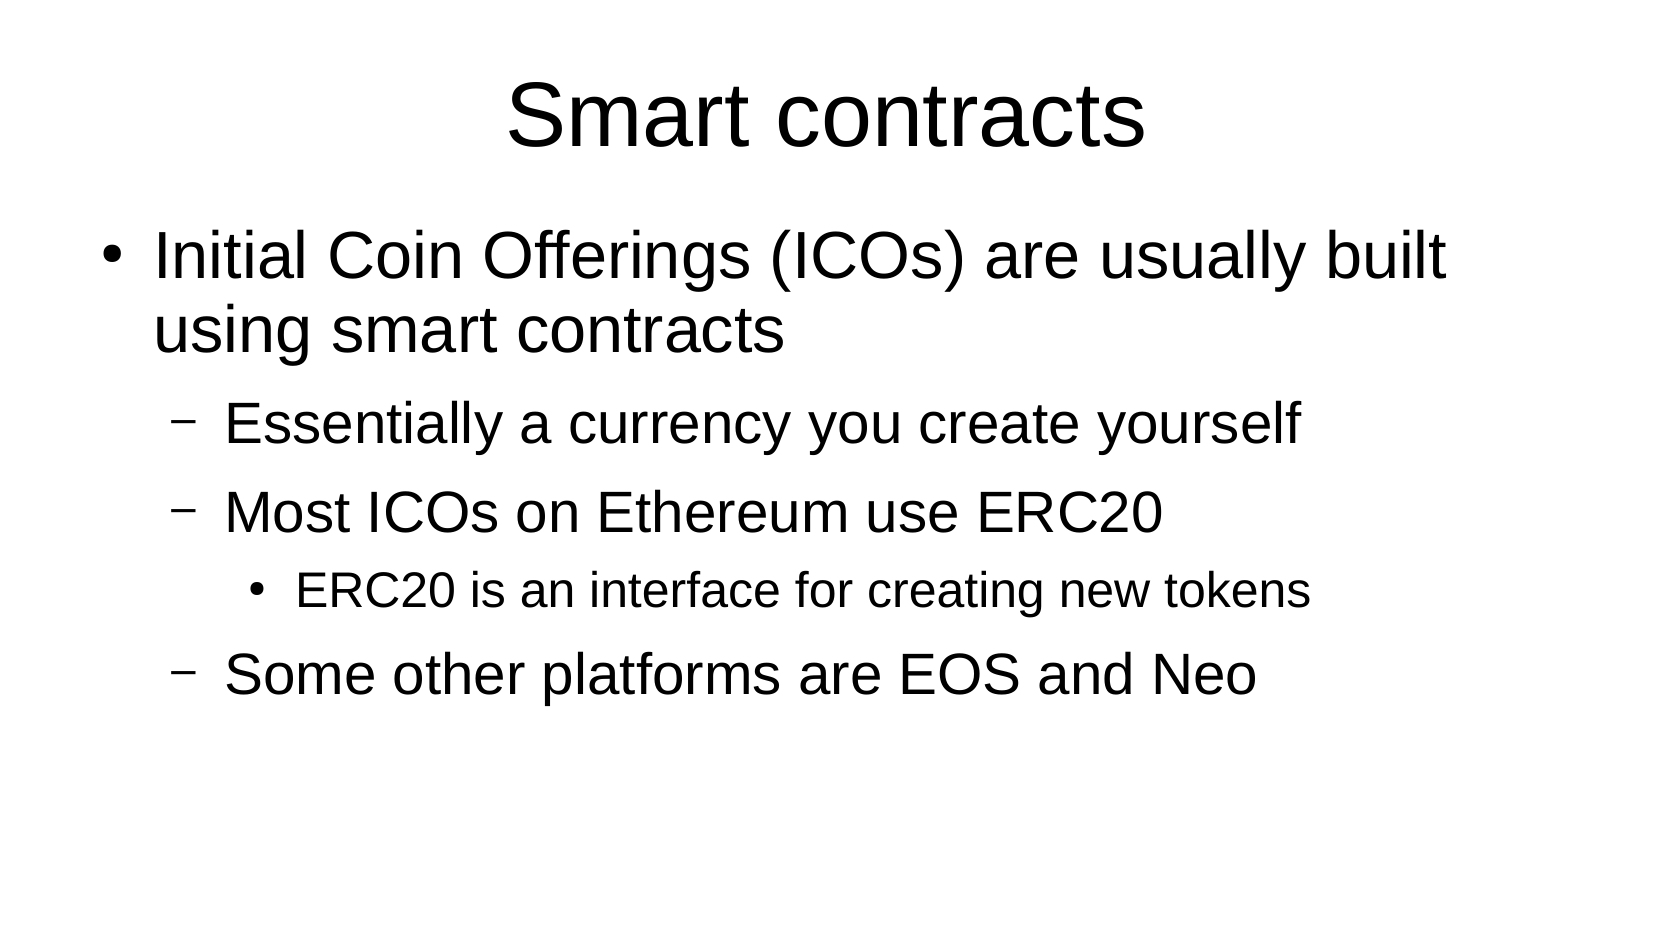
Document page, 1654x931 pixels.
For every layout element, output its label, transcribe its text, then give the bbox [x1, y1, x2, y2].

title Smart contracts [82, 37, 1571, 193]
list Initial Coin Offerings (ICOs) are usually built using smart contracts Essentially a currency you create yourself Most ICOs on Ethereum use ERC20 ERC20 is an interface for creating new tokens Some other platforms are EOS and Neo [82, 217, 1571, 758]
